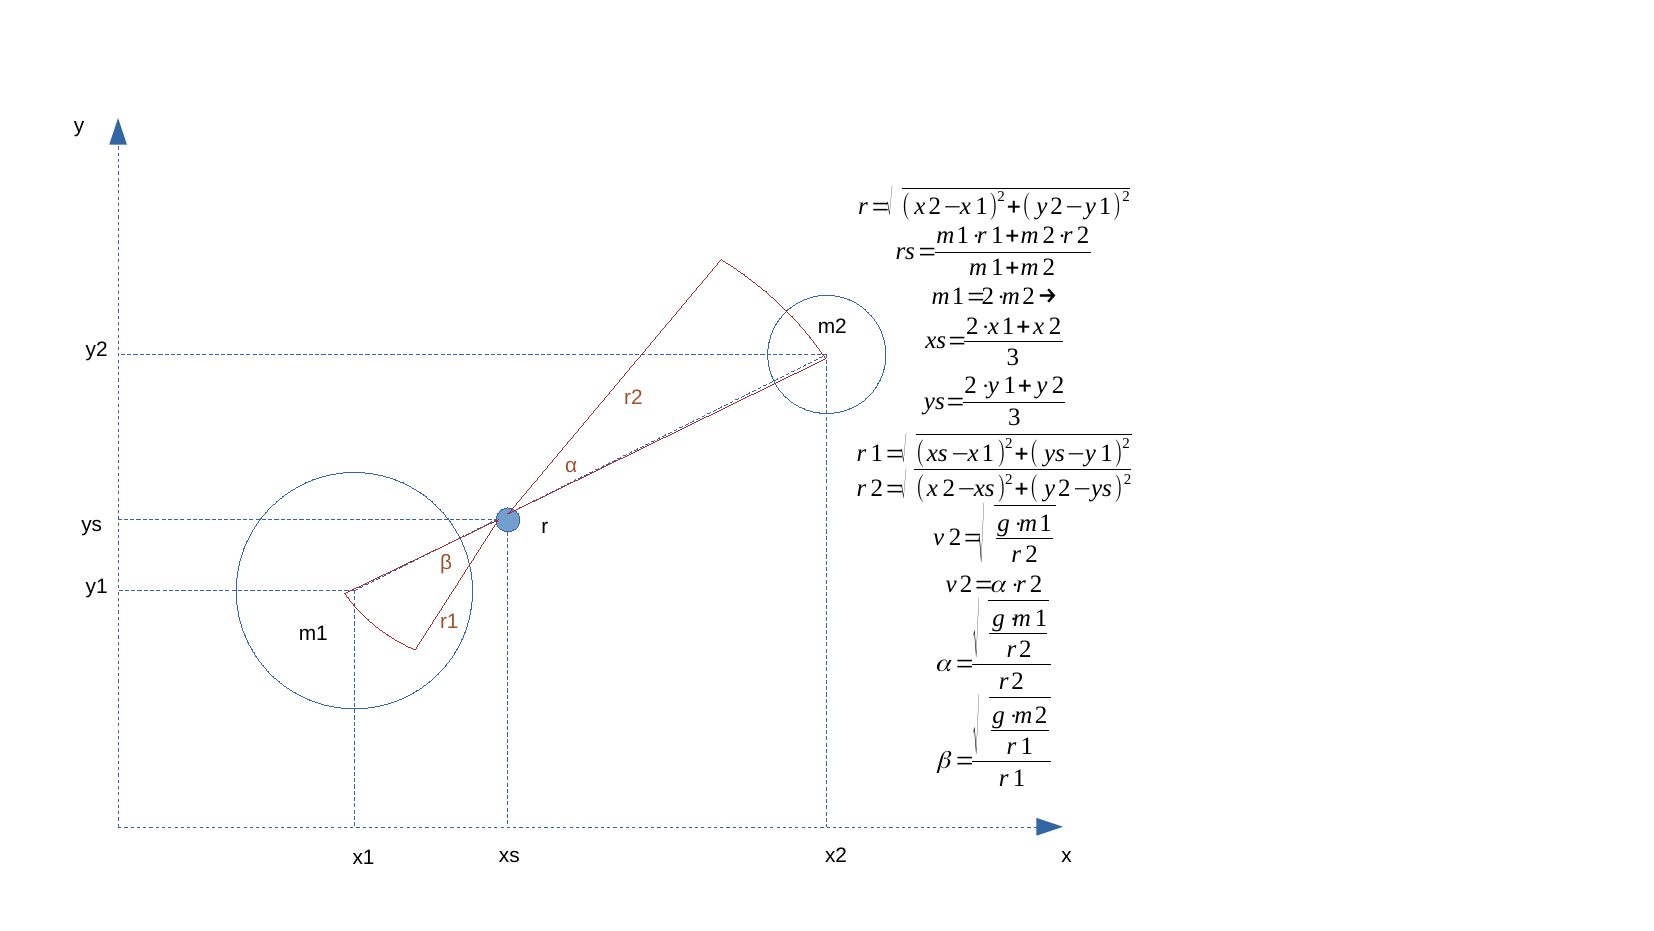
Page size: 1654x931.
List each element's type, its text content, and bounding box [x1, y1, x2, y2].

text_box α [550, 446, 603, 485]
text_box r [526, 507, 579, 546]
text_box y [59, 106, 100, 145]
chart [773, 185, 1137, 792]
text_box m1 [284, 614, 343, 653]
text_box x [1046, 835, 1087, 875]
text_box x2 [810, 835, 863, 875]
text_box ys [66, 505, 118, 544]
text_box x1 [337, 838, 390, 877]
text_box r2 [609, 377, 662, 417]
text_box β [425, 543, 478, 582]
text_box r1 [425, 602, 478, 641]
text_box y1 [70, 566, 123, 606]
text_box y2 [70, 330, 123, 369]
text_box xs [484, 835, 537, 875]
text_box [496, 507, 520, 532]
text_box m2 [803, 307, 850, 346]
